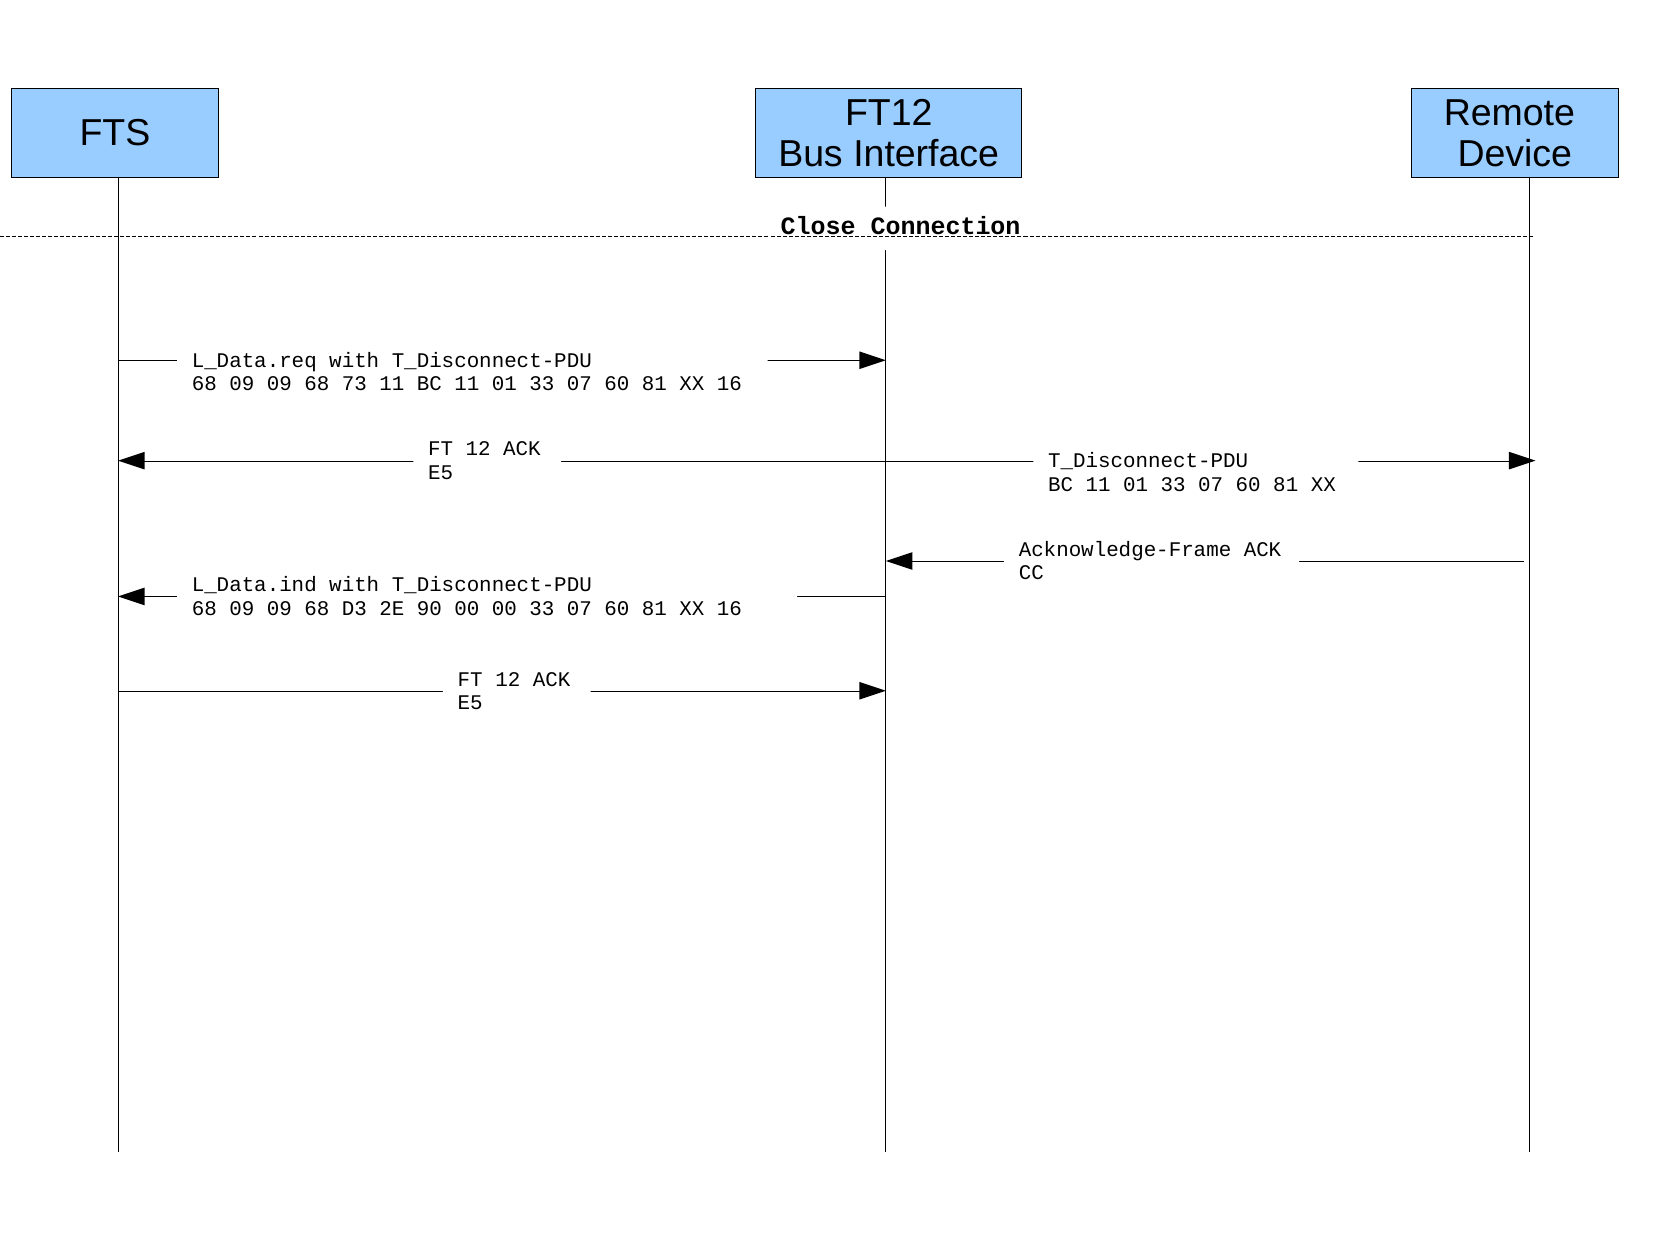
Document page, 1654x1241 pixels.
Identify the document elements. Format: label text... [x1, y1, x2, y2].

text_box FT12 Bus Interface [755, 88, 1022, 178]
text_box T_Disconnect-PDU BC 11 01 33 07 60 81 XX [1033, 442, 1359, 502]
text_box FT 12 ACK E5 [442, 661, 591, 721]
text_box Close Connection [620, 206, 1182, 251]
text_box Acknowledge-Frame ACK CC [1003, 531, 1300, 591]
text_box L_Data.ind with T_Disconnect-PDU 68 09 09 68 D3 2E 90 00 00 33 07 60 81 XX 16 [177, 566, 798, 626]
text_box FT 12 ACK E5 [413, 431, 562, 491]
text_box Remote Device [1411, 88, 1619, 178]
text_box L_Data.req with T_Disconnect-PDU 68 09 09 68 73 11 BC 11 01 33 07 60 81 XX 16 [177, 342, 768, 402]
text_box FTS [11, 88, 219, 178]
